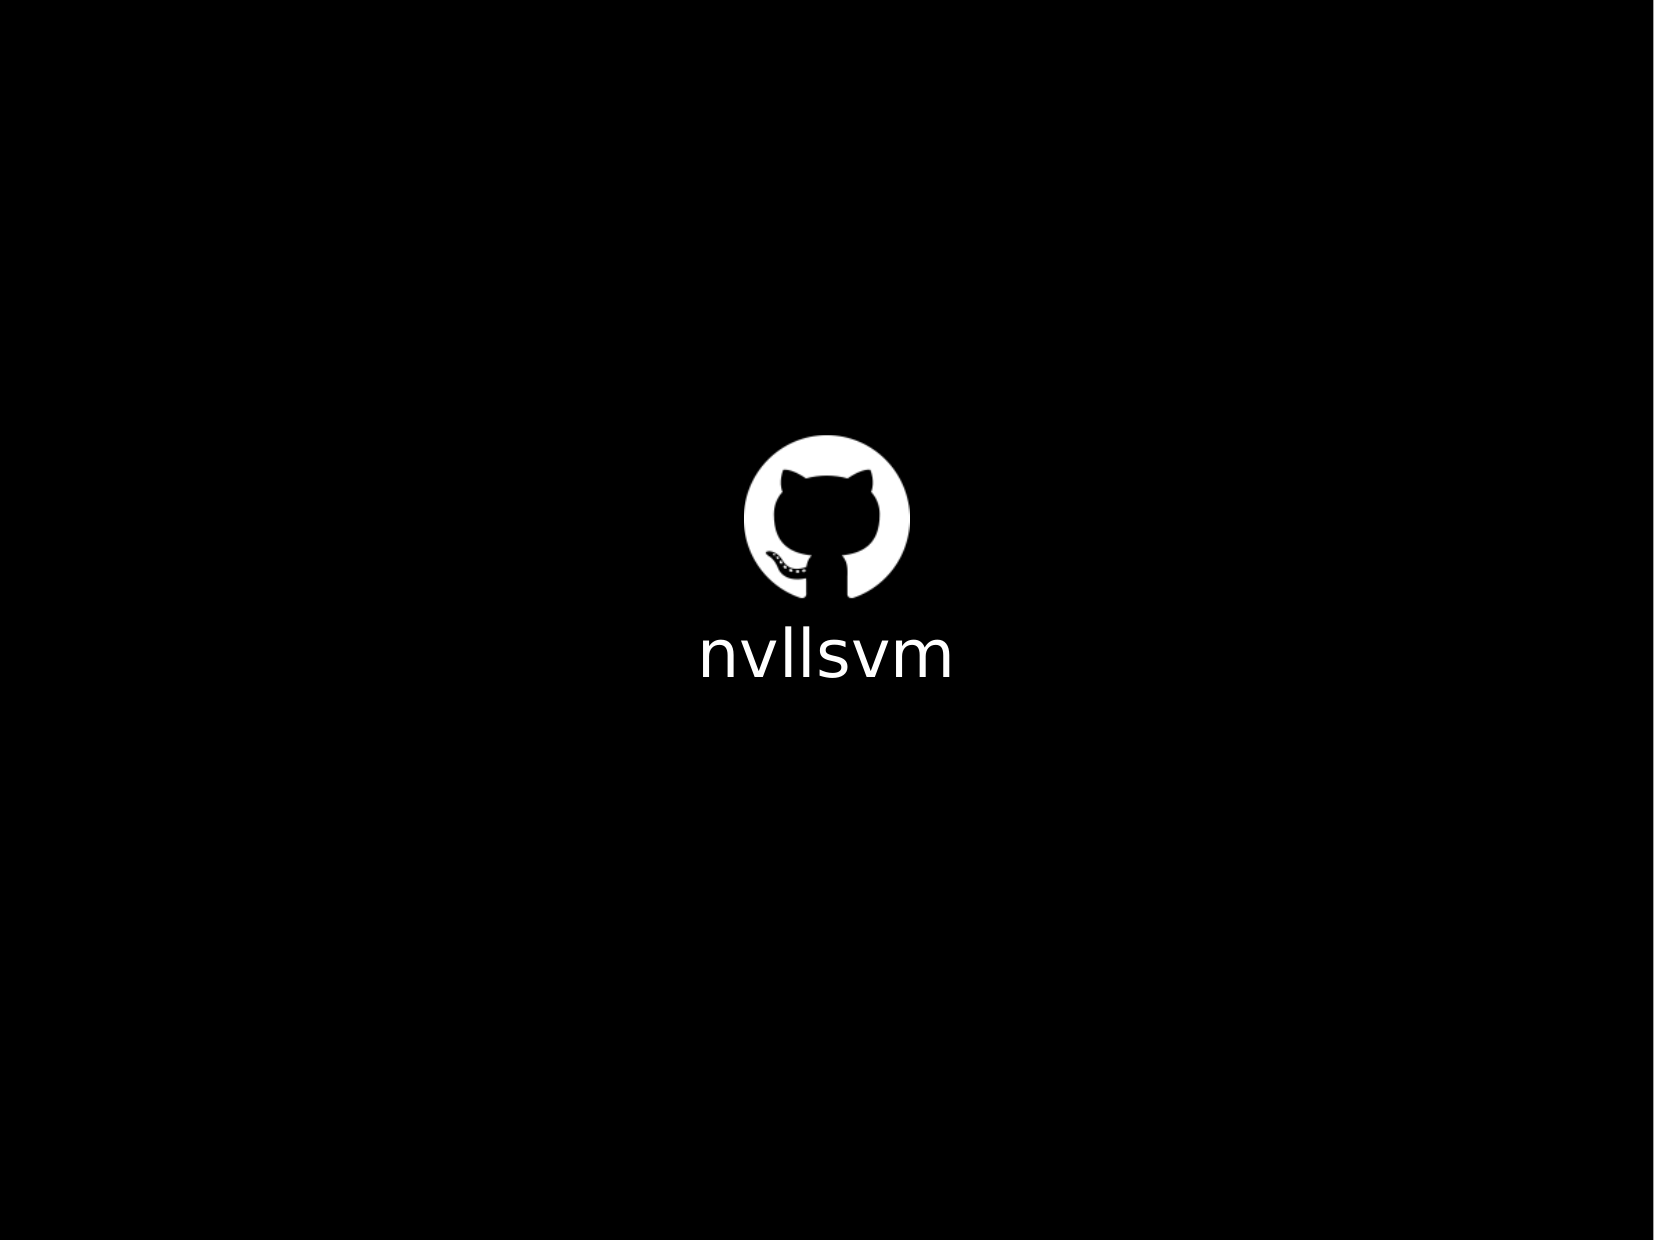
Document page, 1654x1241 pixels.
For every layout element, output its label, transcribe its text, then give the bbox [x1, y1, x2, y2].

title nvllsvm [693, 615, 961, 771]
picture [744, 434, 910, 601]
